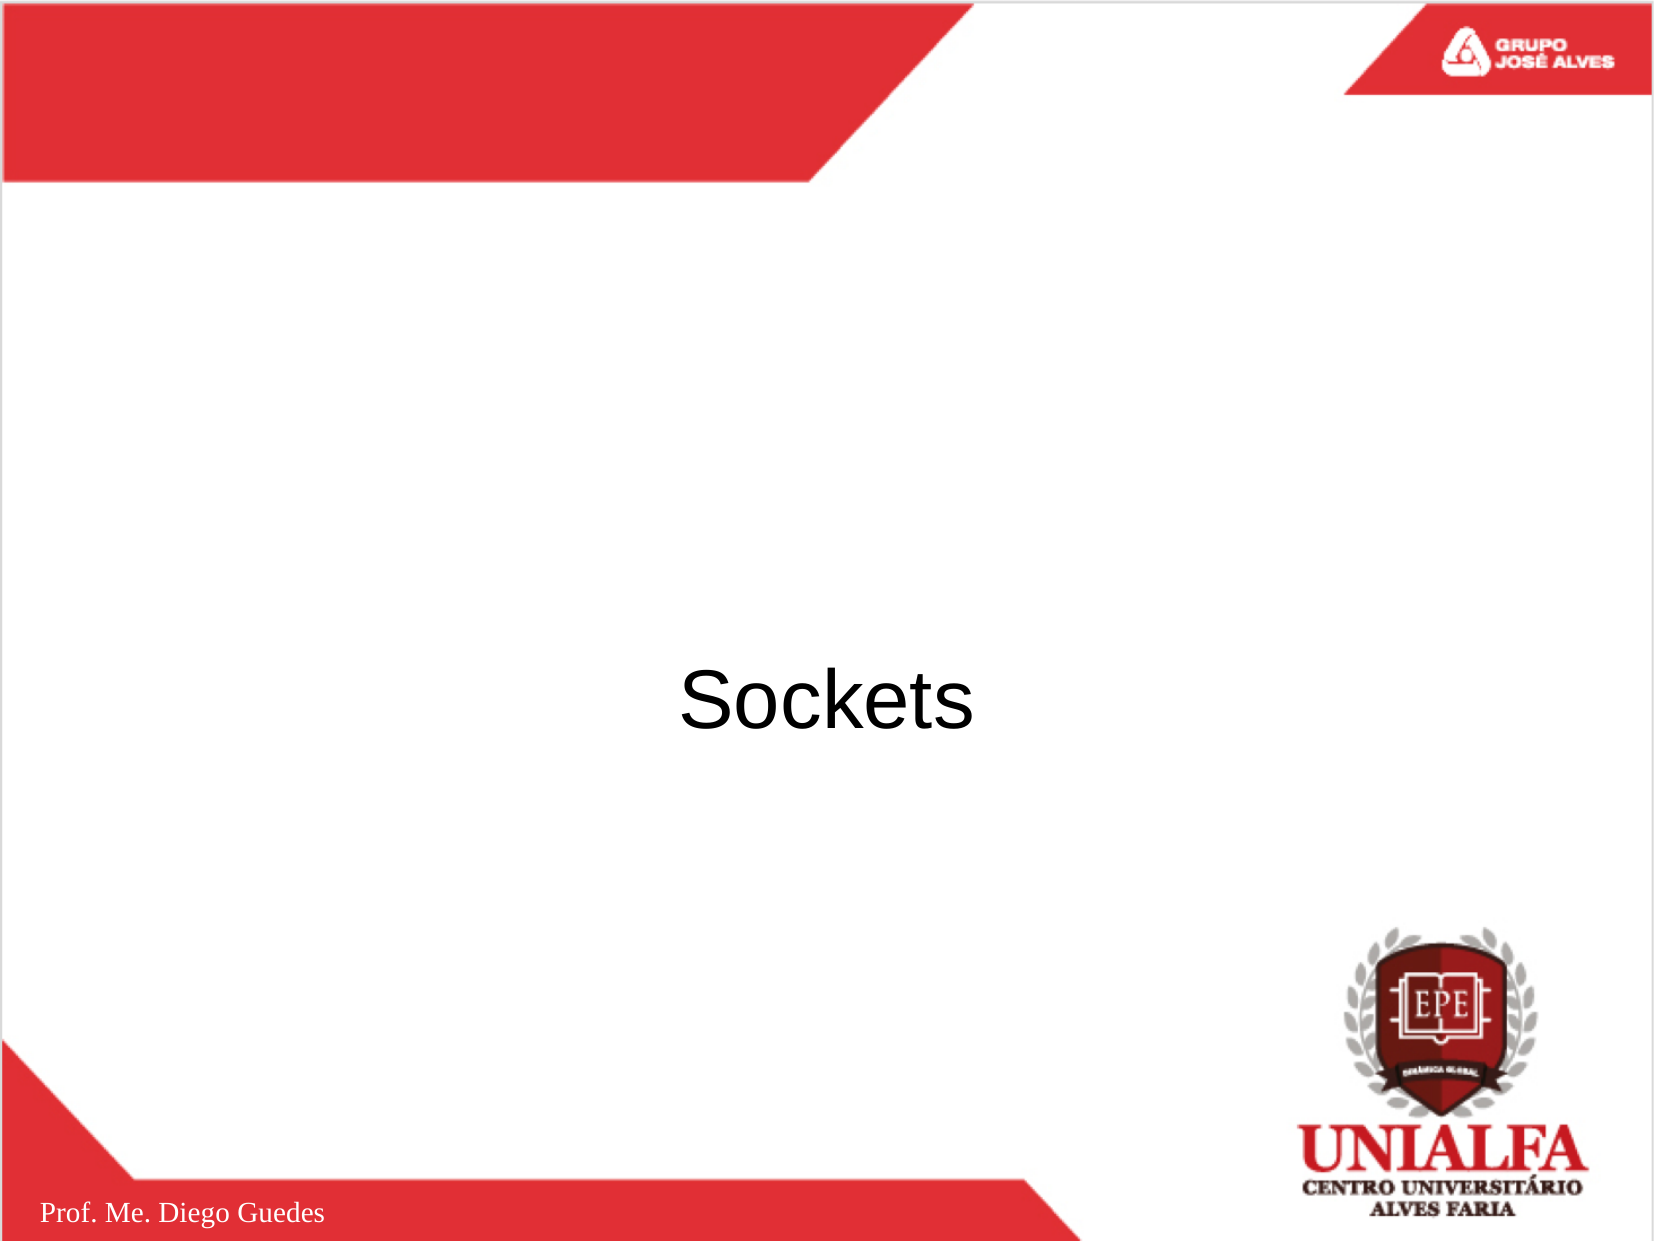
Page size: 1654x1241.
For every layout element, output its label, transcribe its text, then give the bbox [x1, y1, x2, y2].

subtitle Sockets [82, 297, 1571, 1102]
picture [0, 0, 1654, 1241]
